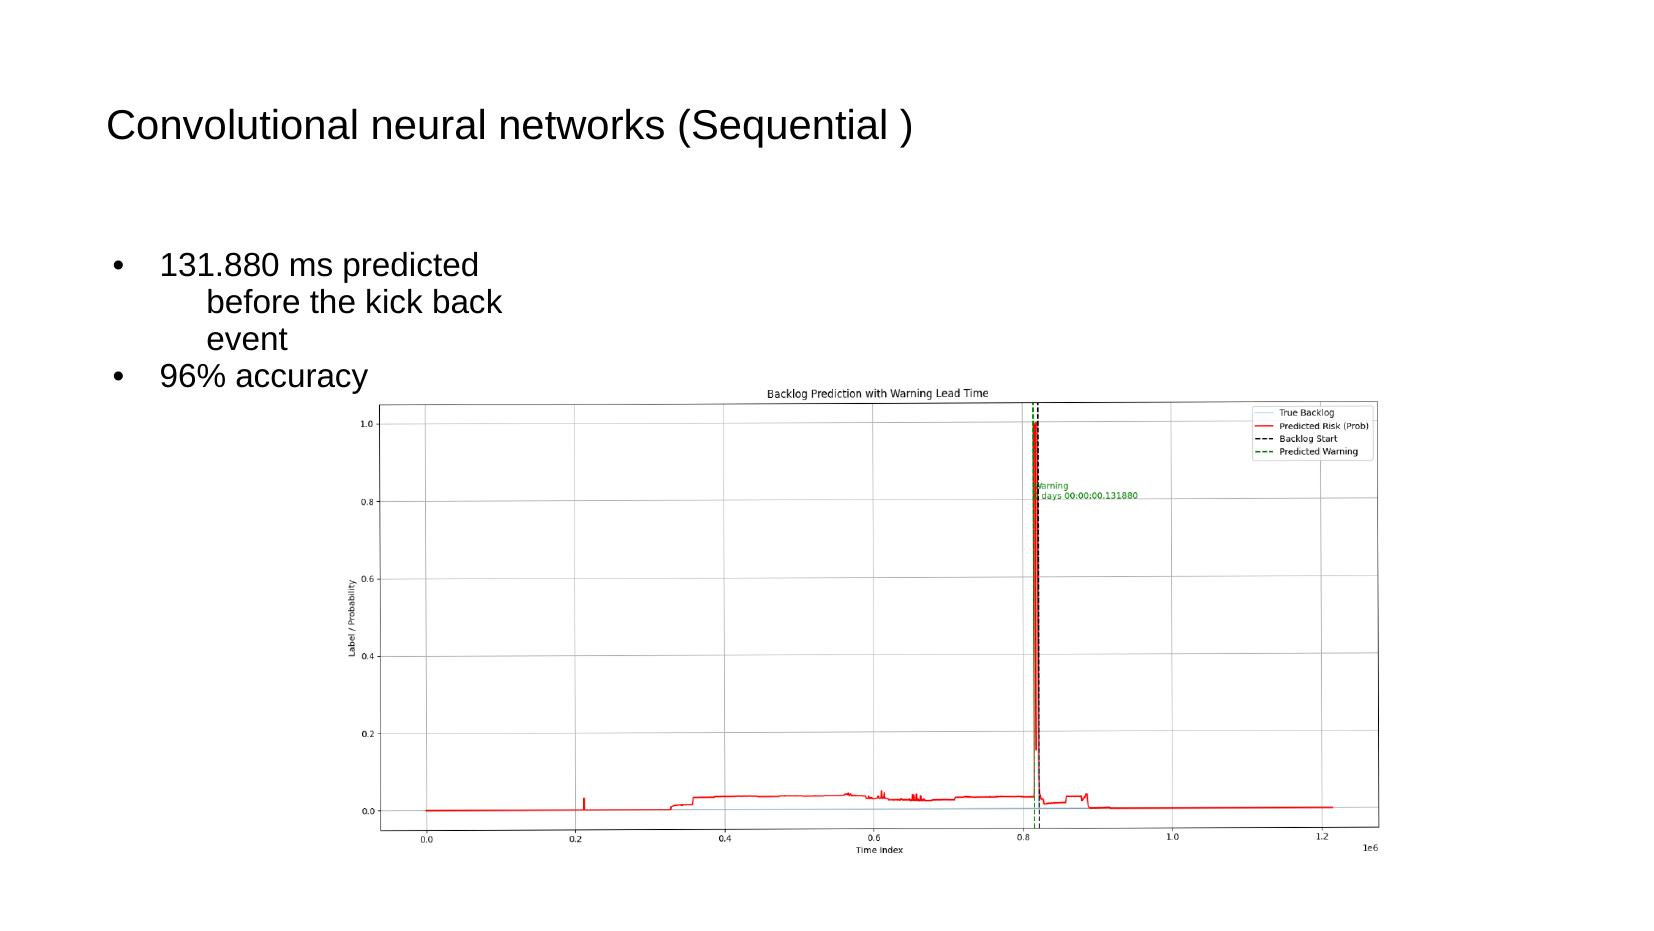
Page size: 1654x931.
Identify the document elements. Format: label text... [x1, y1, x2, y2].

text_box 131.880 ms predicted before the kick back event 96% accuracy [97, 238, 563, 370]
title Convolutional neural networks (Sequential ) [82, 75, 938, 171]
picture [332, 361, 1388, 891]
picture [355, 370, 364, 384]
